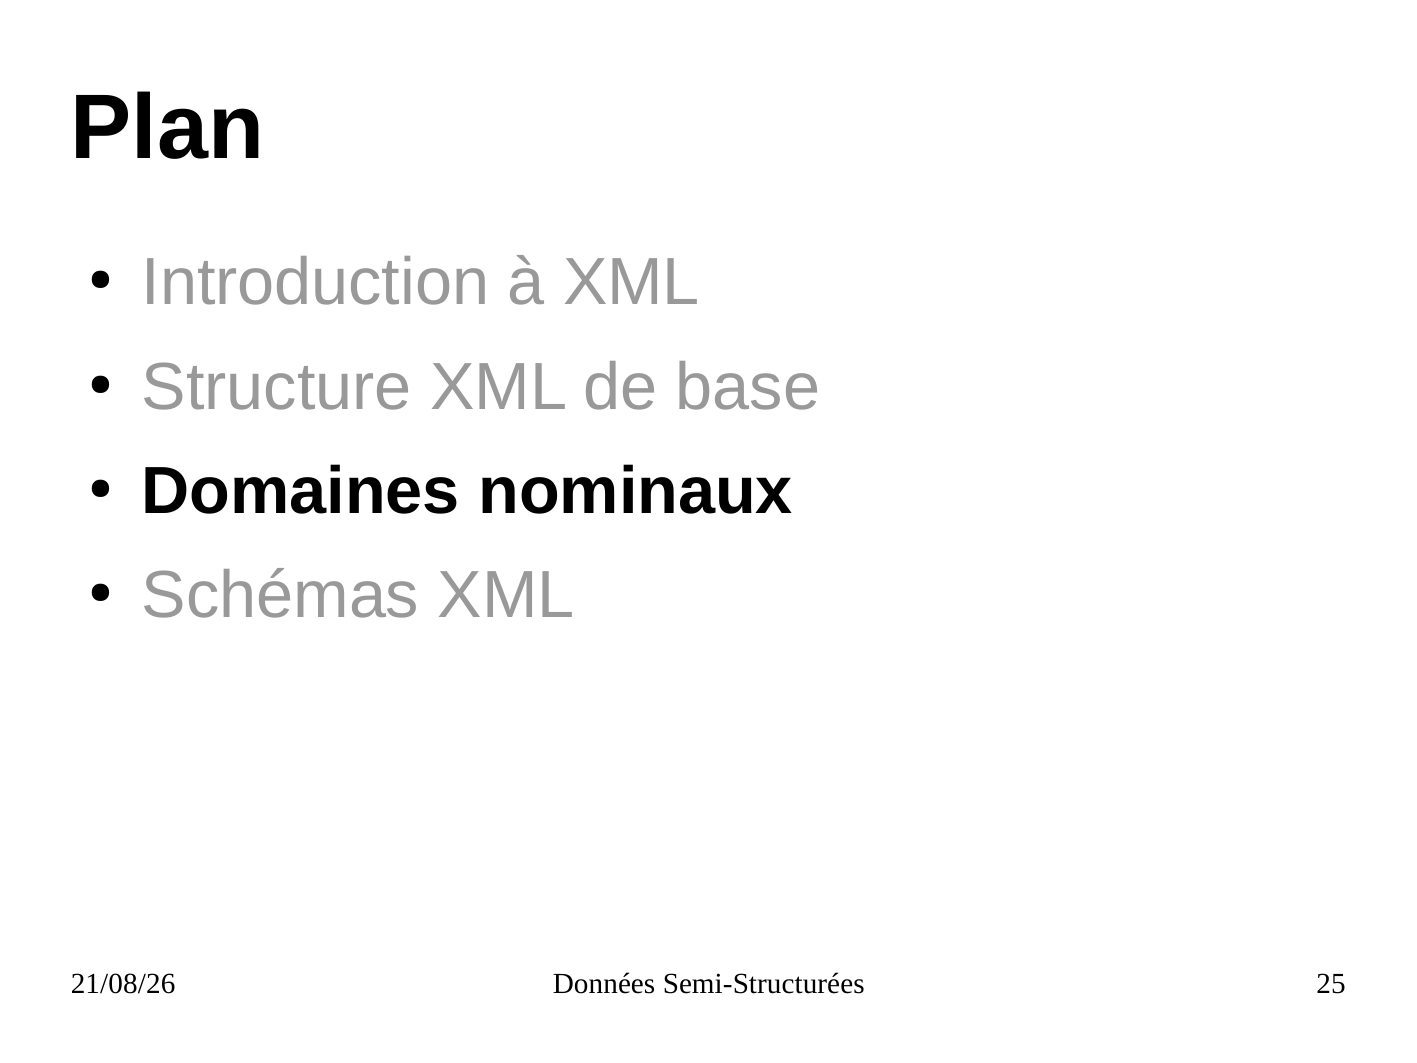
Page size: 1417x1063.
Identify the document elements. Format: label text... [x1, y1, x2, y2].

title Plan [70, 42, 1346, 212]
list Introduction à XML Structure XML de base Domaines nominaux Schémas XML [70, 244, 1346, 925]
